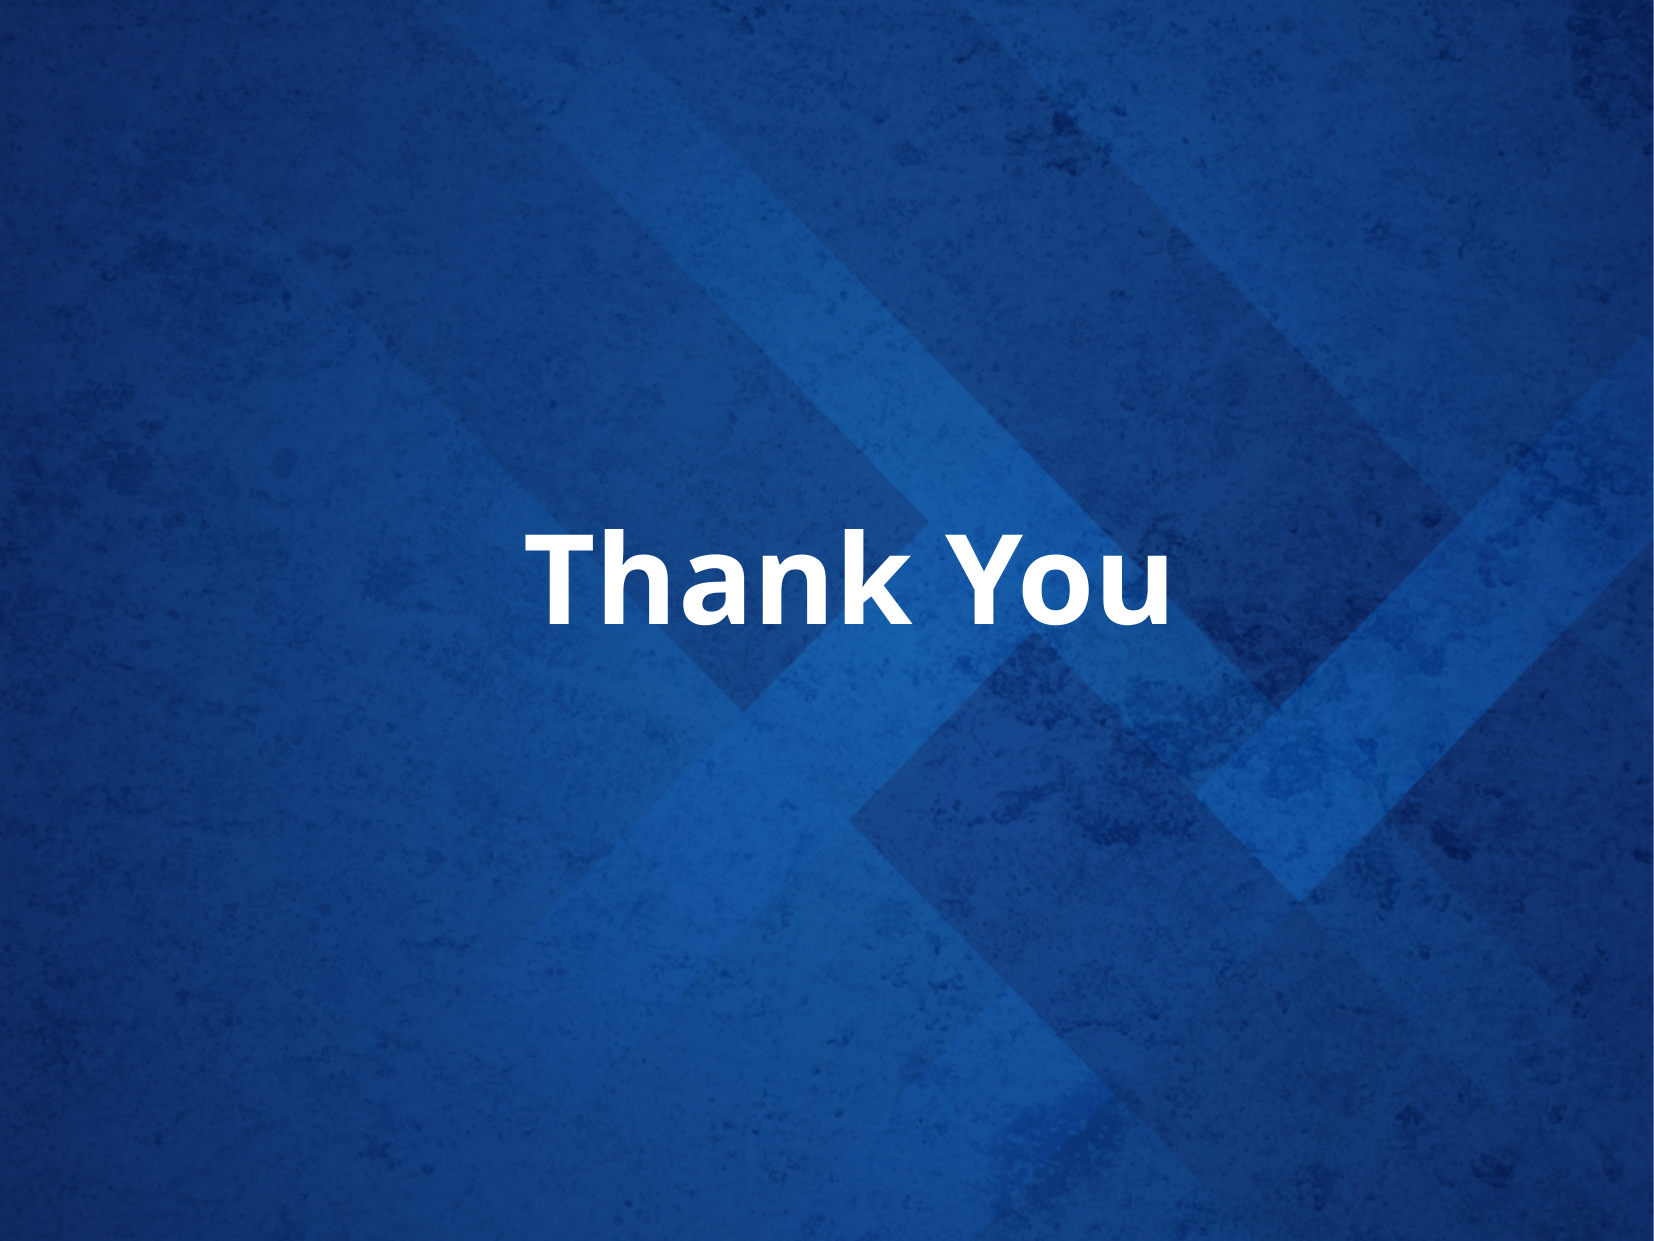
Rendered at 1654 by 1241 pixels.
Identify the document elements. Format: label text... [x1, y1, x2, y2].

title Thank You [106, 472, 1595, 680]
picture [0, 0, 1654, 1241]
